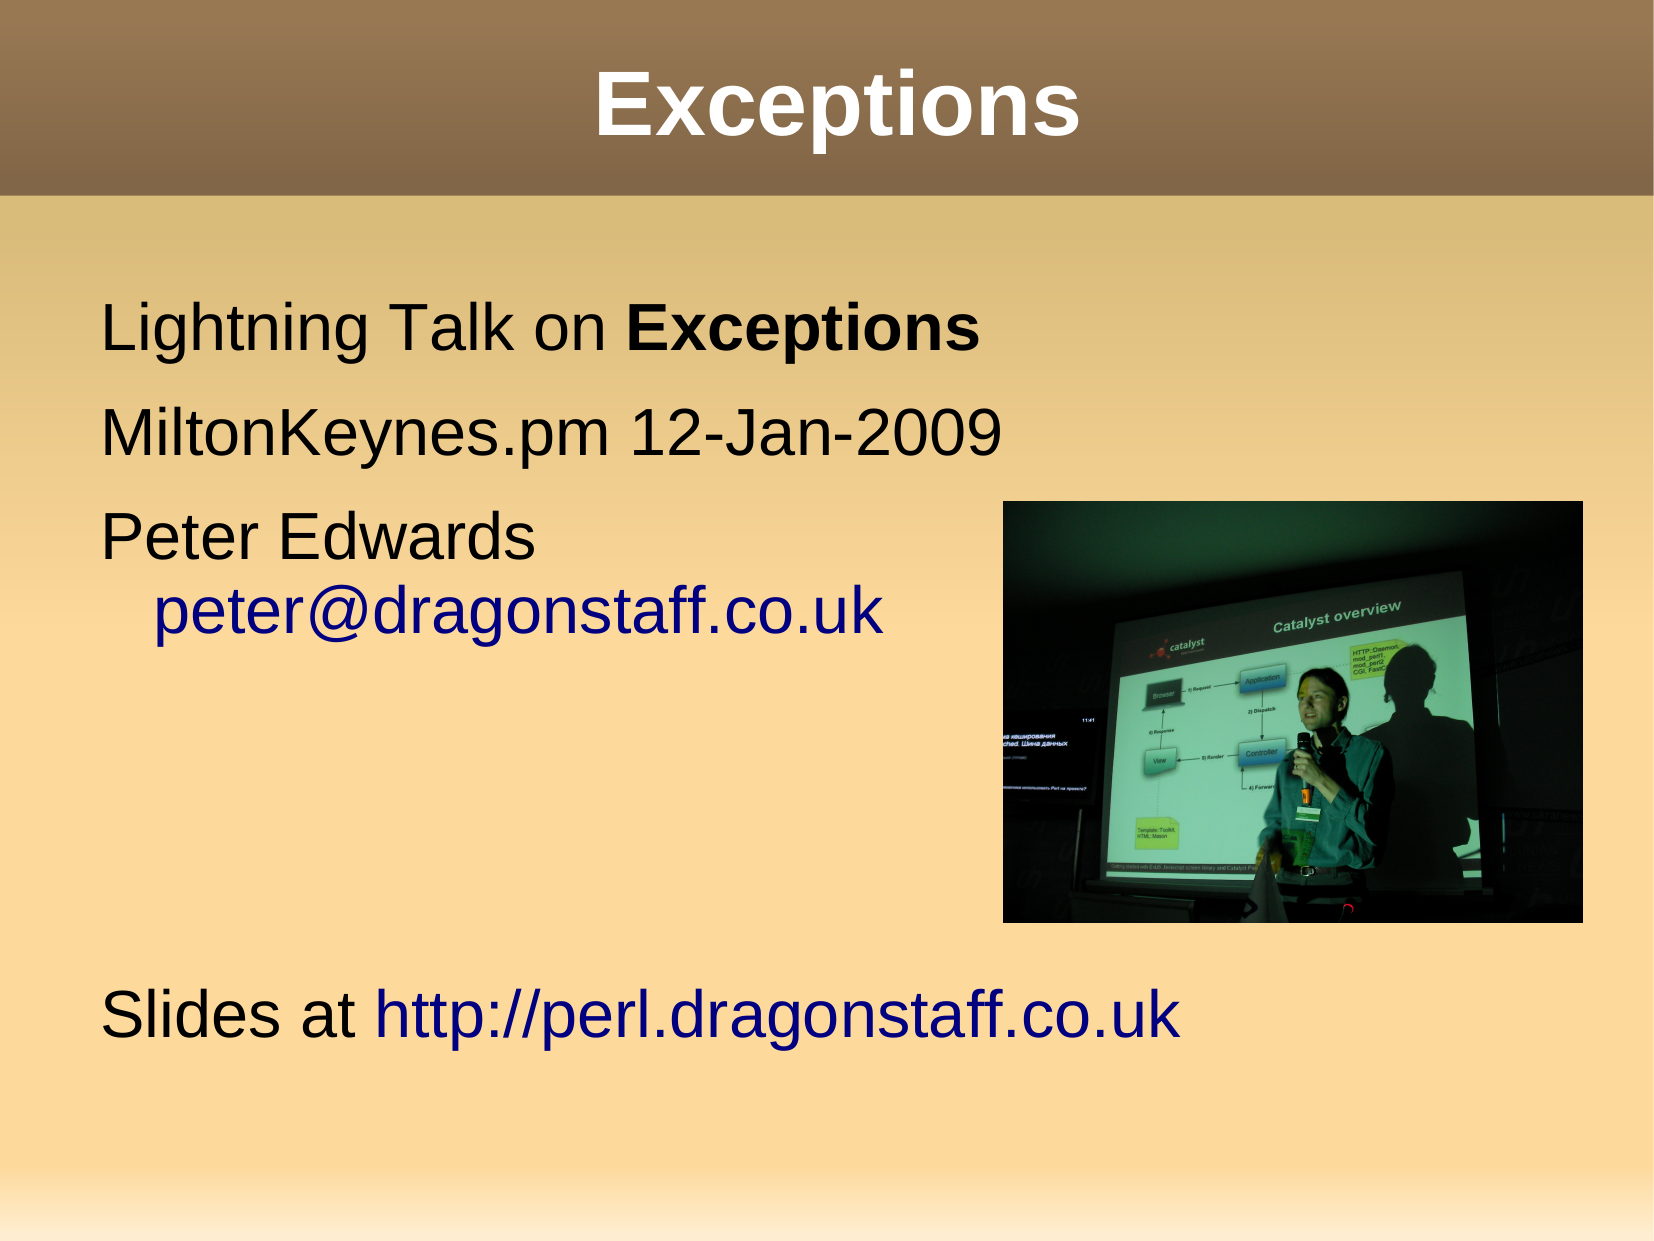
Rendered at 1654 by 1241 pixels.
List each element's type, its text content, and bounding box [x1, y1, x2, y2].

title Exceptions [76, 0, 1565, 208]
list Lightning Talk on Exceptions MiltonKeynes.pm 12-Jan-2009 Peter Edwards peter@dragonstaff.co.uk Slides at http://perl.dragonstaff.co.uk [82, 290, 1571, 1109]
picture [0, 0, 1654, 1241]
